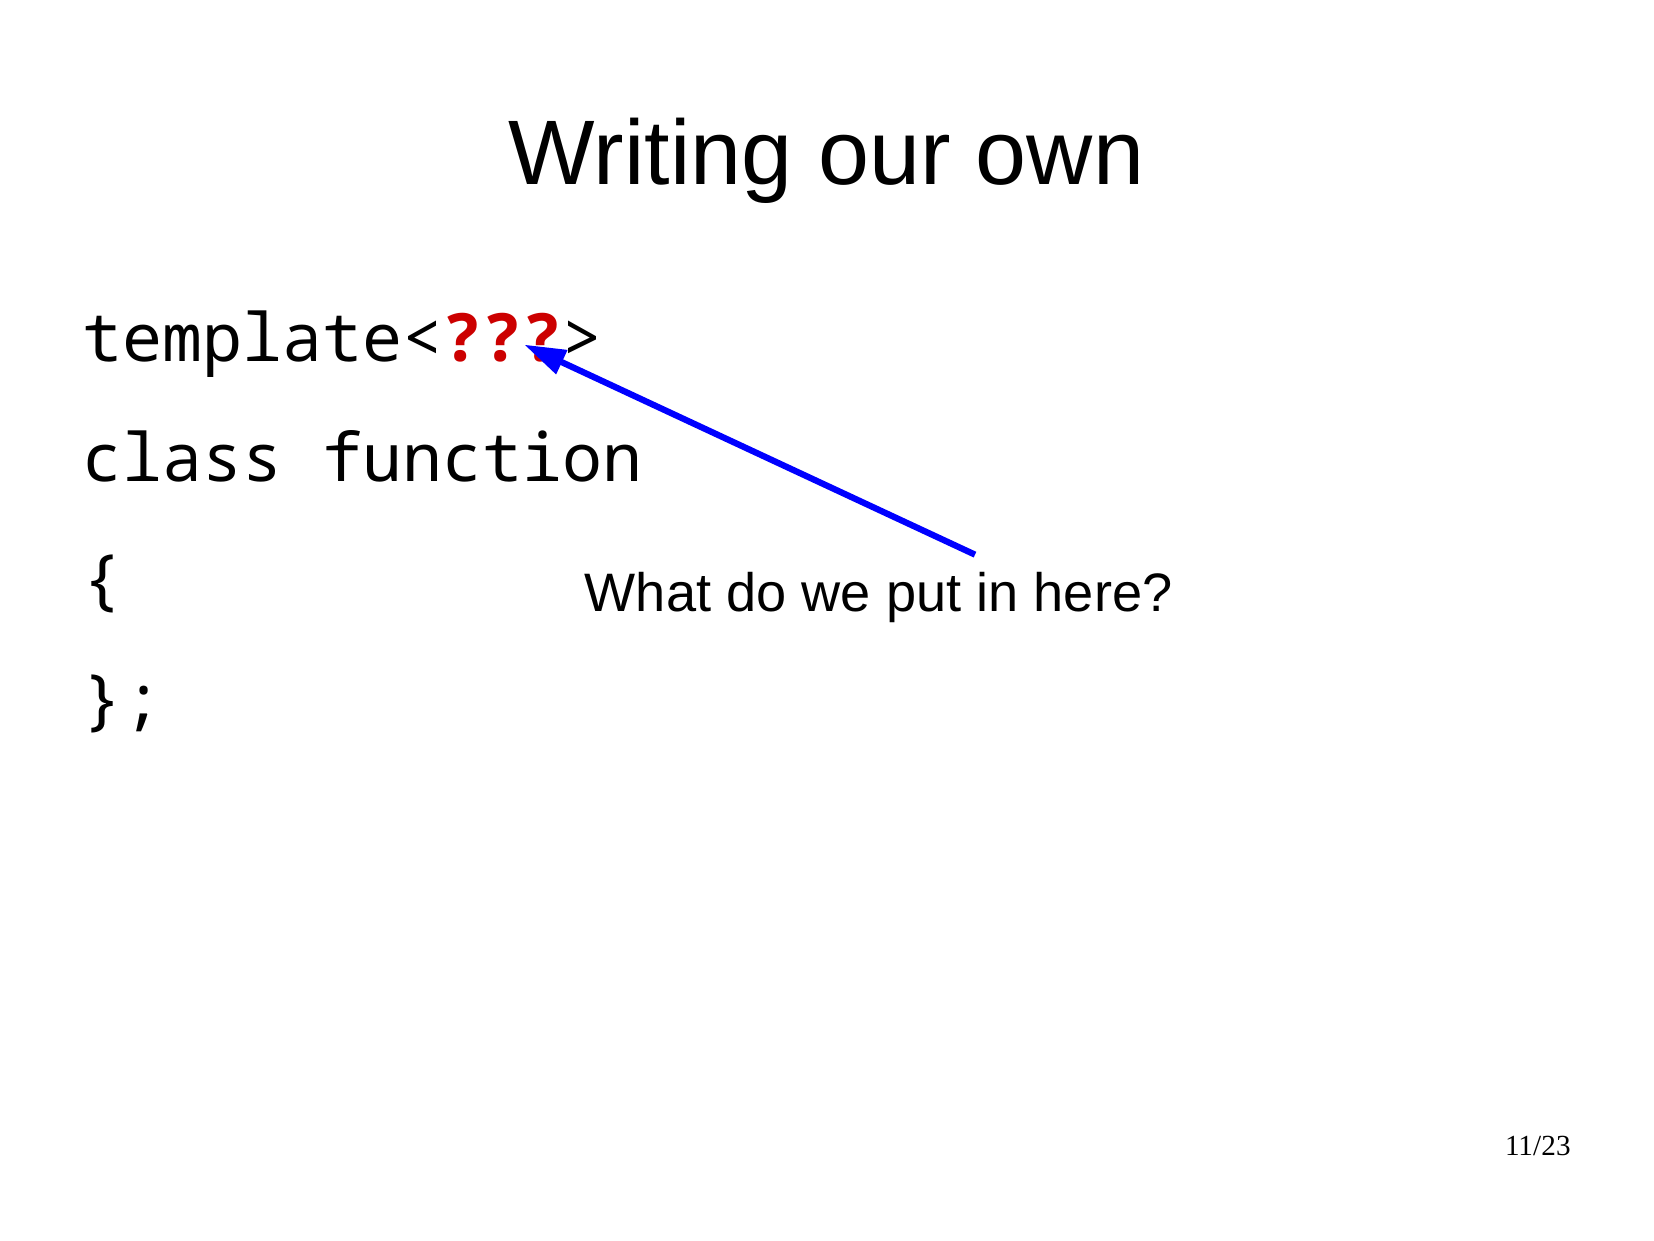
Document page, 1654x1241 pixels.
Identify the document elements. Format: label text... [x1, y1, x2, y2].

list template<???> class function { }; [82, 290, 706, 781]
text_box What do we put in here? [570, 554, 1564, 752]
title Writing our own [82, 49, 1571, 257]
